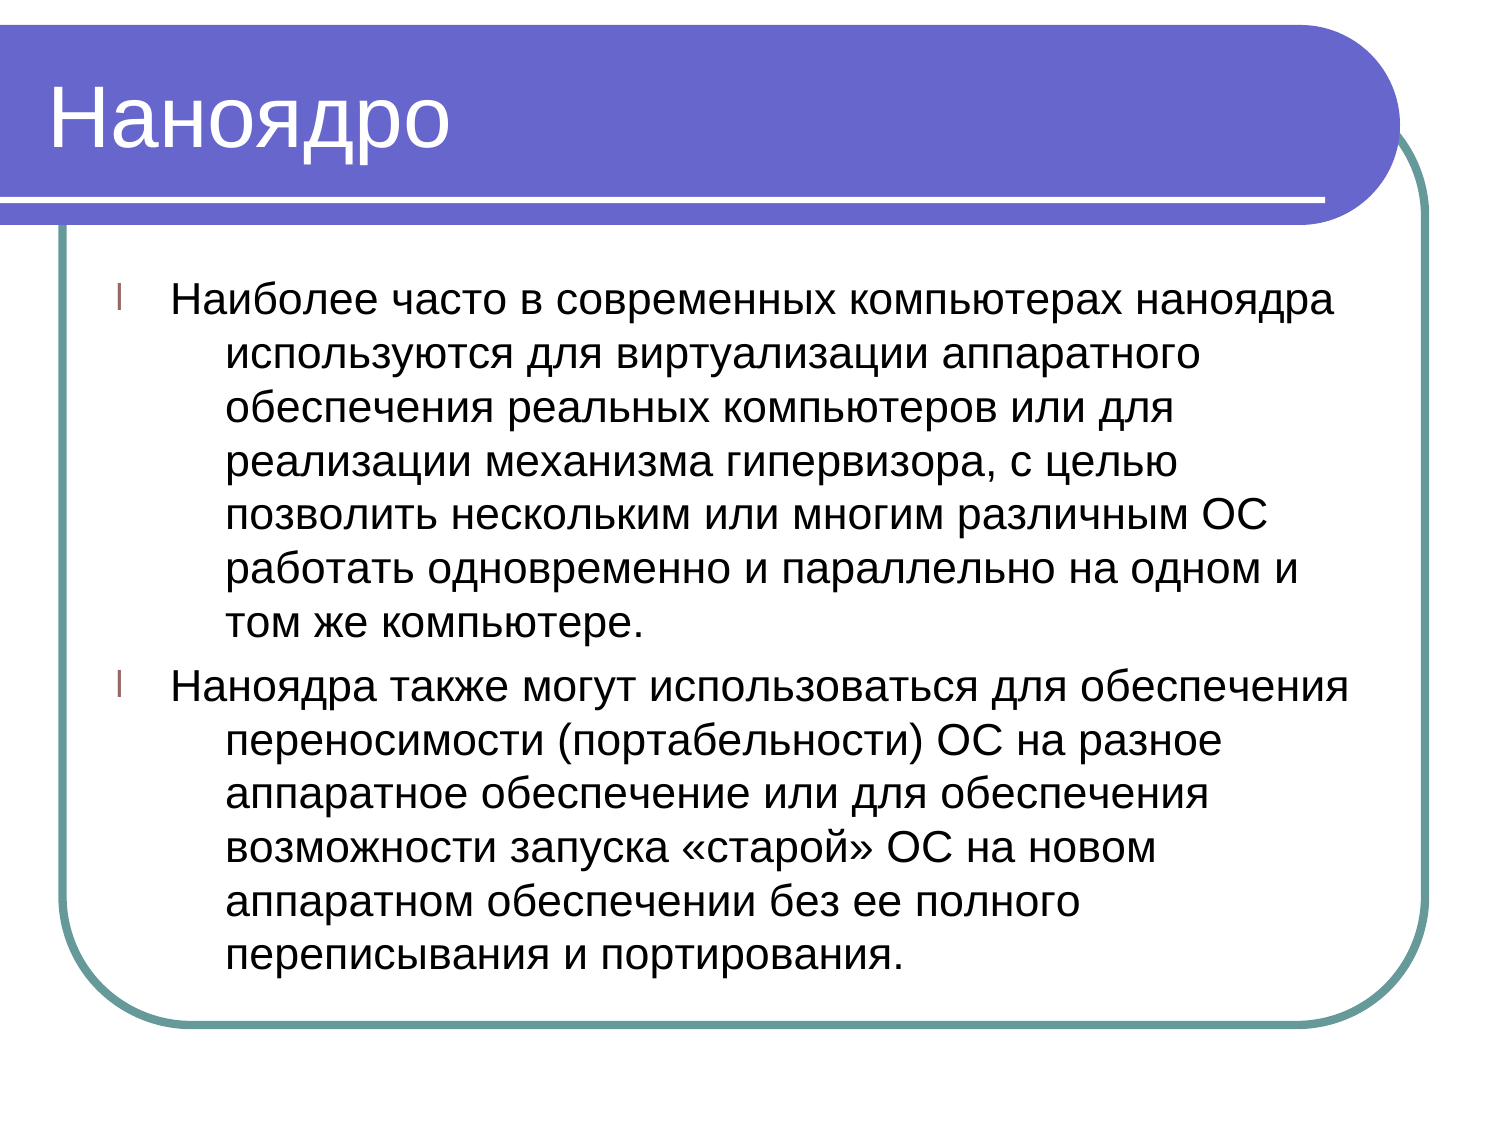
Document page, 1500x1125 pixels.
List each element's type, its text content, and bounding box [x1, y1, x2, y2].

title Наноядро [32, 37, 1347, 188]
list Наиболее часто в современных компьютерах наноядра используются для виртуализации аппаратного обеспечения реальных компьютеров или для реализации механизма гипервизора, с целью позволить нескольким или многим различным ОС работать одновременно и параллельно на одном и том же компьютере. Наноядра также могут использоваться для обеспечения переносимости (портабельности) ОС на разное аппаратное обеспечение или для обеспечения возможности запуска «старой» ОС на новом аппаратном обеспечении без ее полного переписывания и портирования. [99, 262, 1400, 988]
